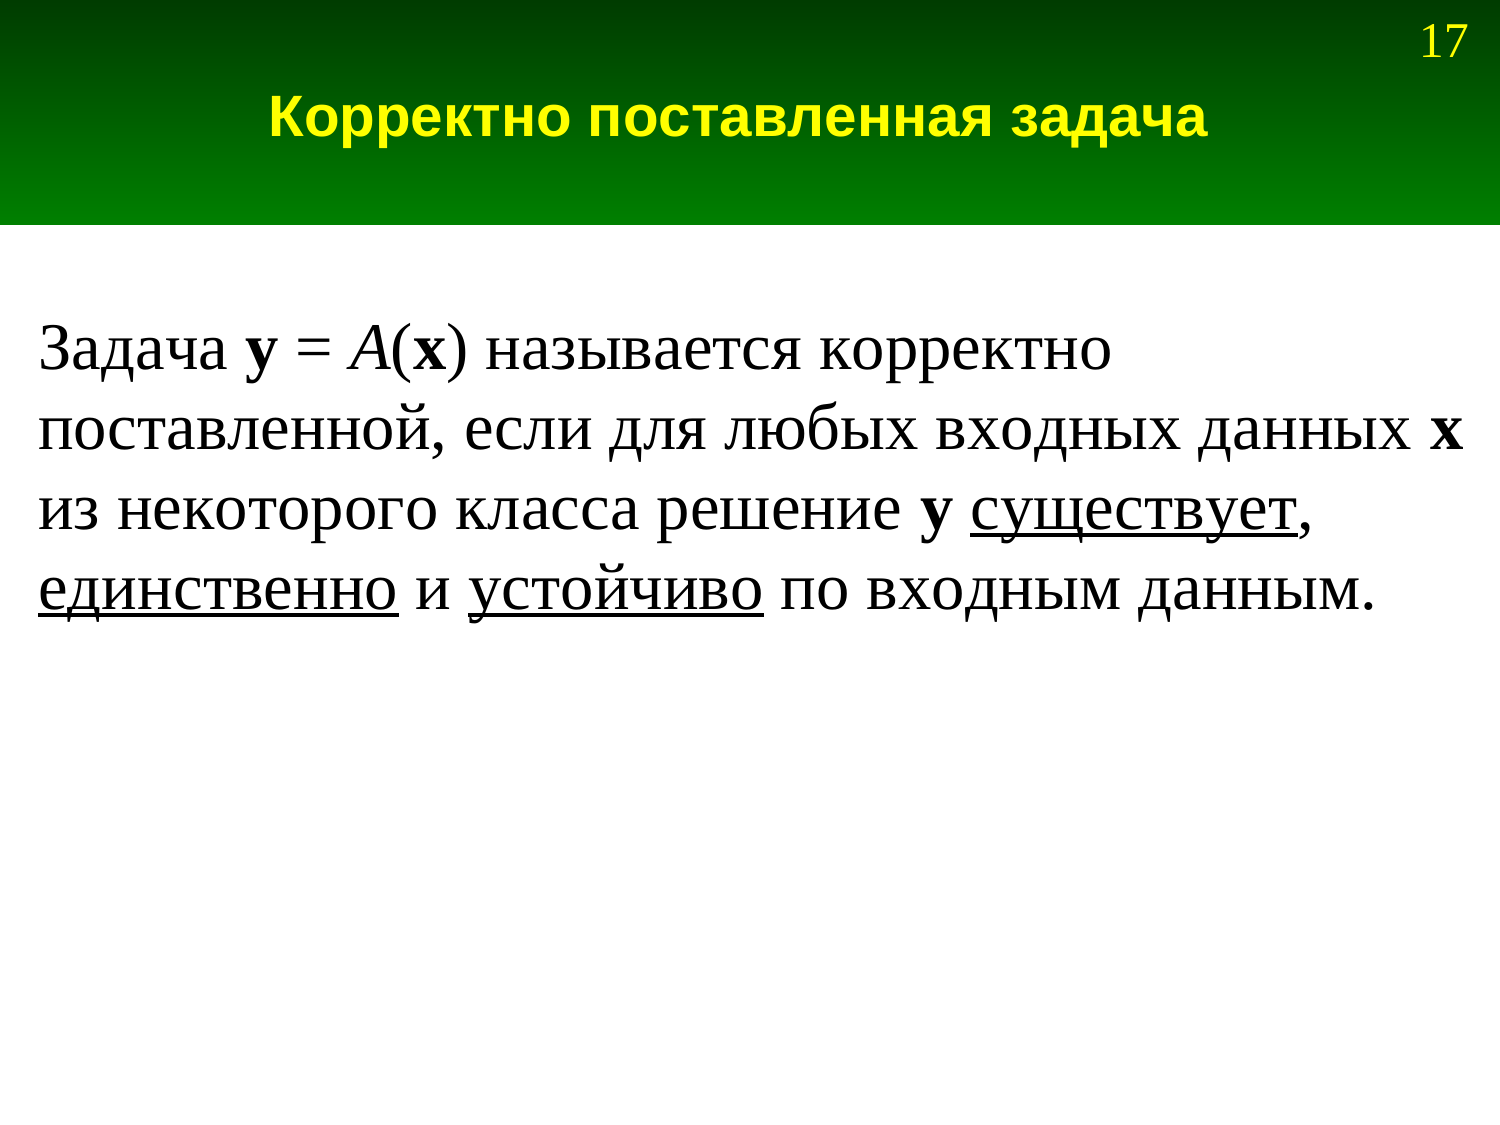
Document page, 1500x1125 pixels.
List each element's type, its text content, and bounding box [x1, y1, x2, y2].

title Корректно поставленная задача [88, 18, 1389, 207]
text_box Задача y = A(x) называется корректно поставленной, если для любых входных данных x из некоторого класса решение y существует, единственно и устойчиво по входным данным. [23, 295, 1489, 631]
